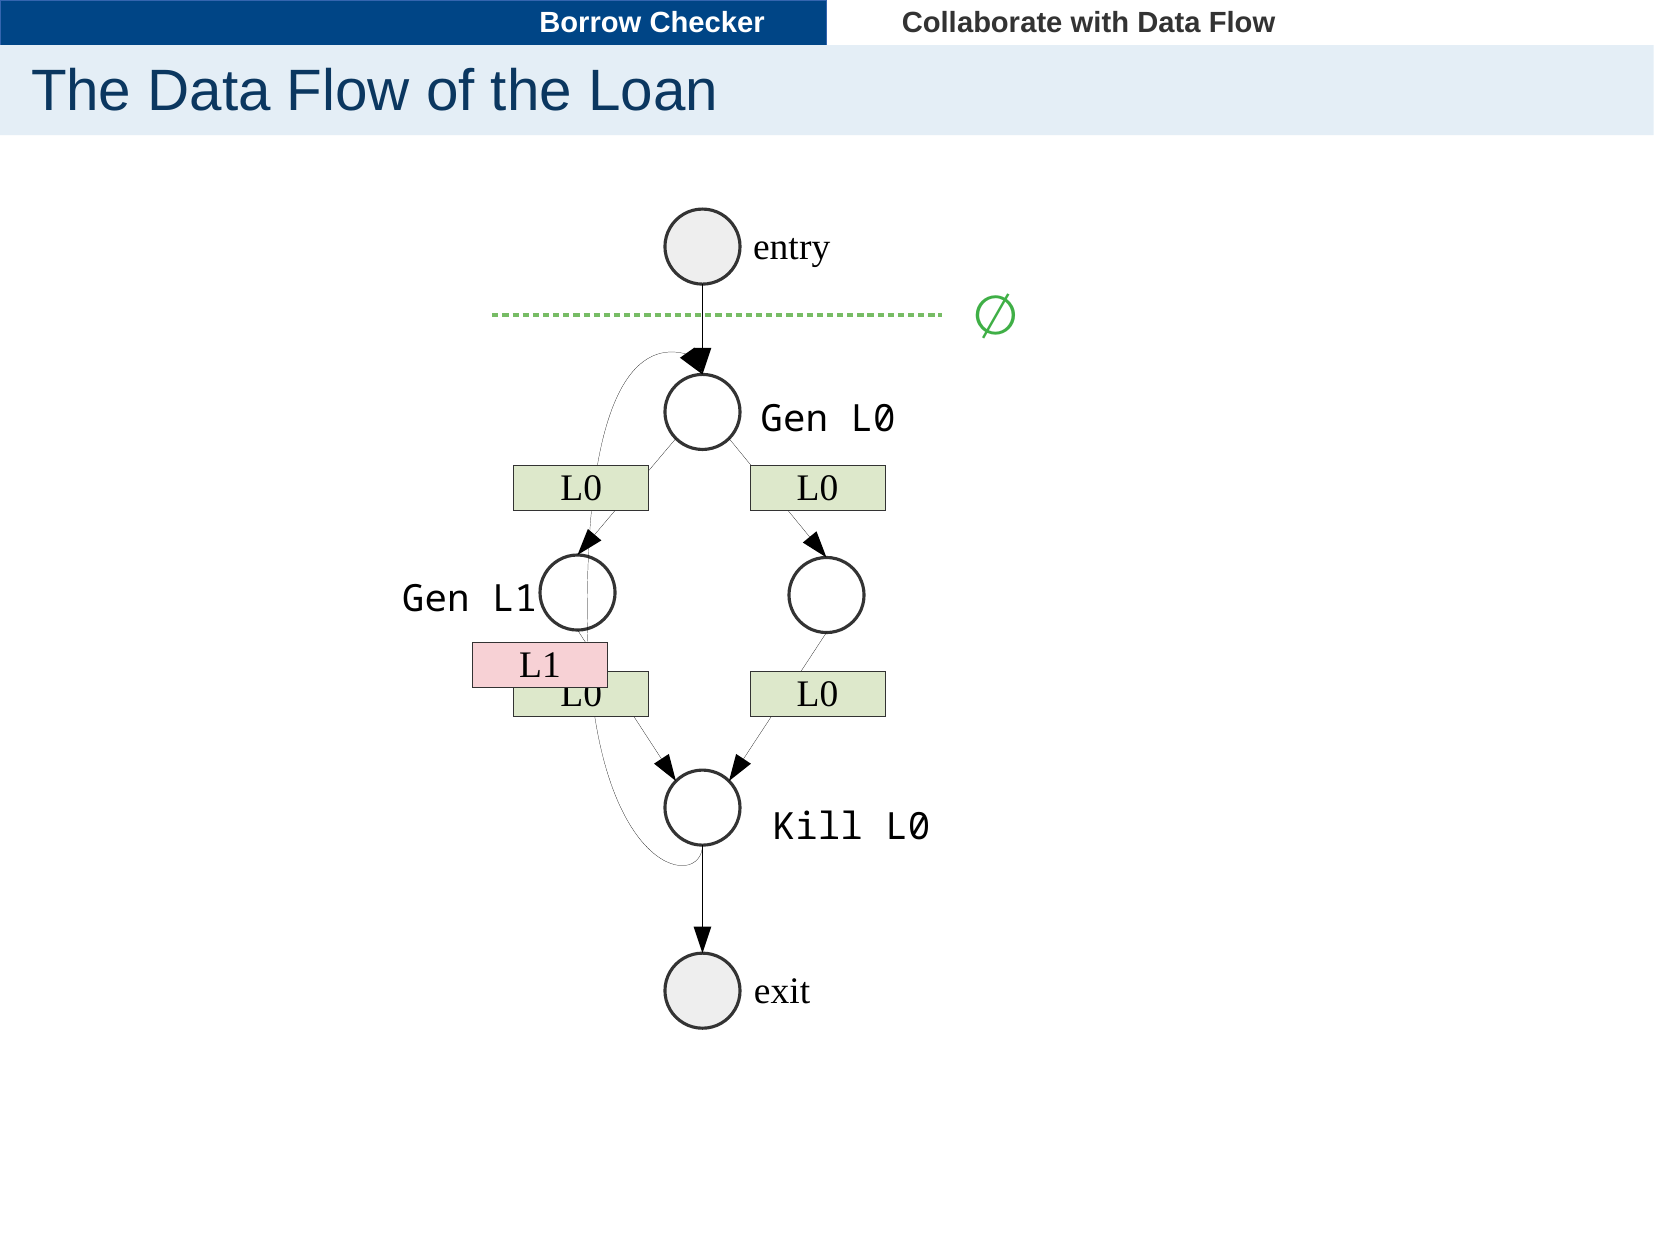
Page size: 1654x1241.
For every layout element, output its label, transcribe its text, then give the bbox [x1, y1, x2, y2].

title Borrow Checker [0, 0, 766, 45]
text_box [608, 570, 616, 615]
text_box [586, 623, 600, 629]
text_box The Data Flow of the Loan [0, 45, 1654, 136]
text_box [664, 374, 741, 450]
text_box L0 [513, 671, 649, 717]
text_box L0 [750, 671, 886, 717]
text_box Gen L0 [745, 384, 966, 443]
text_box Gen L1 [387, 564, 608, 623]
text_box L0 [513, 465, 649, 511]
text_box [664, 770, 741, 846]
text_box [788, 557, 865, 633]
text_box [555, 623, 585, 631]
text_box entry [664, 209, 741, 285]
text_box exit [664, 953, 741, 1029]
text_box [587, 556, 602, 564]
text_box L0 [750, 465, 886, 511]
text_box [553, 555, 586, 564]
text_box Kill L0 [758, 791, 979, 851]
title Collaborate with Data Flow [826, 0, 1654, 45]
text_box L0 [588, 688, 597, 705]
text_box L1 [472, 642, 608, 688]
text_box ∅ [960, 267, 1201, 360]
